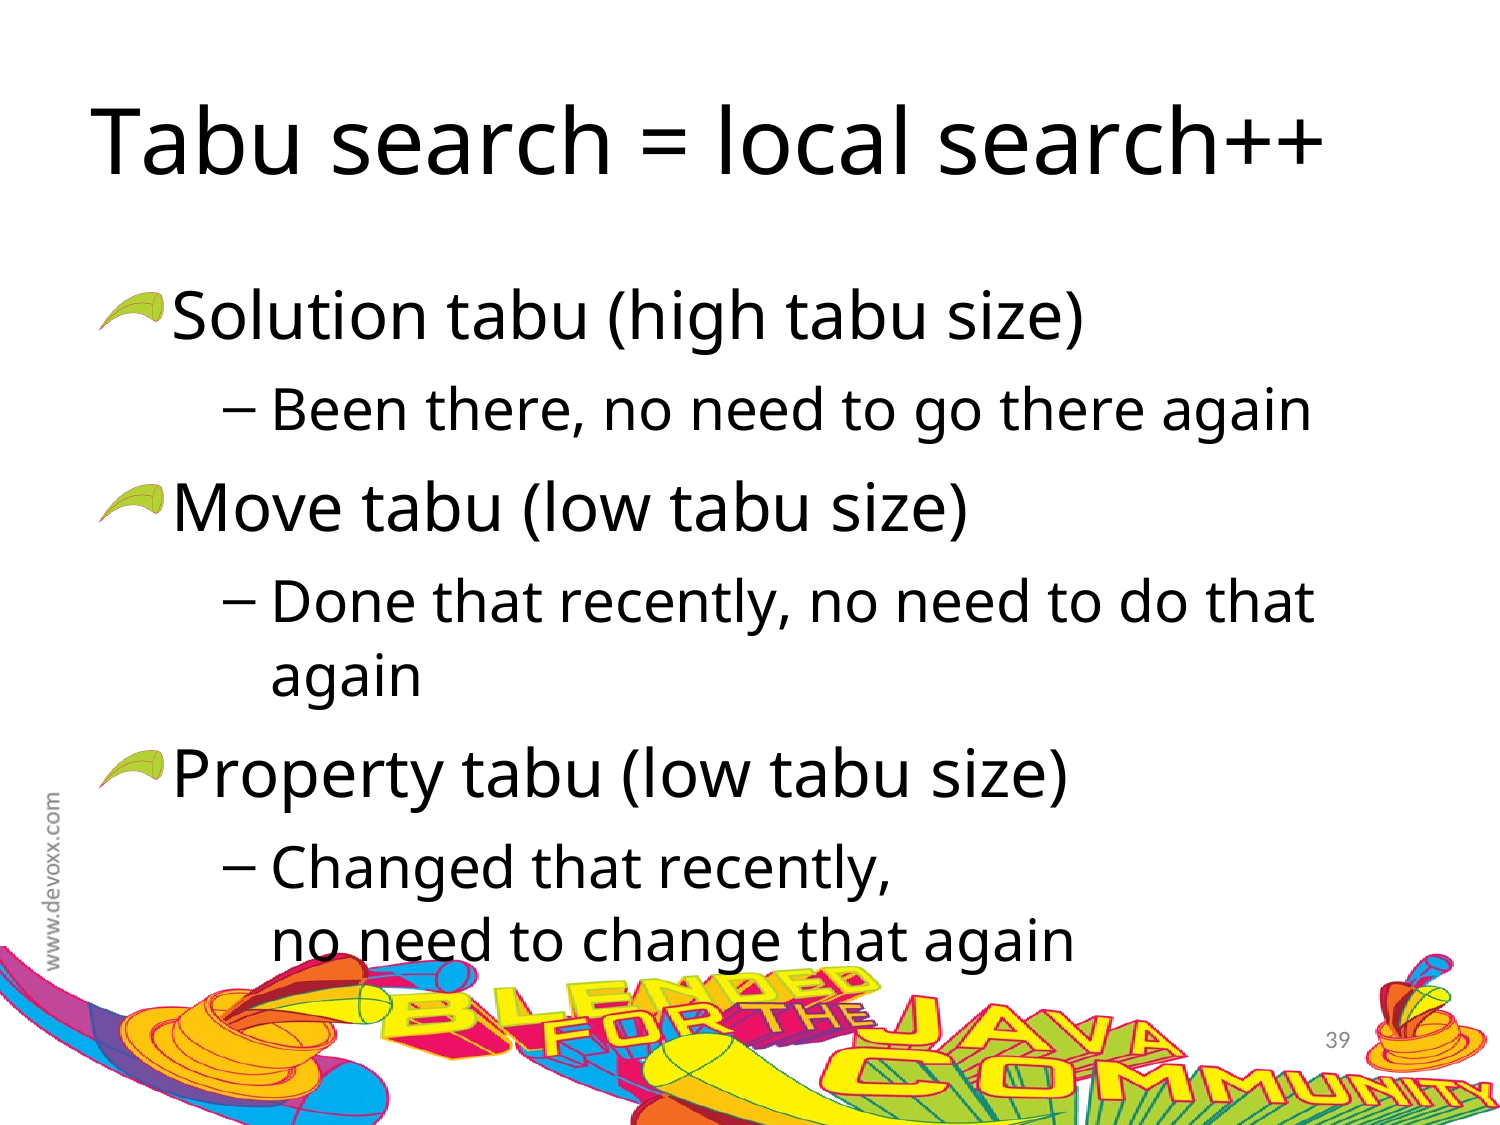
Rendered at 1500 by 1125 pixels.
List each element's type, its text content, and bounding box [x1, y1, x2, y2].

picture [653, 946, 668, 957]
picture [965, 946, 982, 957]
picture [862, 946, 877, 957]
picture [931, 946, 946, 957]
picture [1000, 946, 1015, 957]
picture [0, 757, 1500, 1125]
title Tabu search = local search++ [75, 45, 1426, 233]
picture [467, 946, 484, 957]
picture [315, 946, 333, 957]
picture [722, 946, 739, 957]
picture [539, 946, 557, 957]
list Solution tabu (high tabu size) Been there, no need to go there again Move tabu (low tabu size) Done that recently, no need to do that again Property tabu (low tabu size) Changed that recently, no need to change that again [75, 262, 1463, 890]
